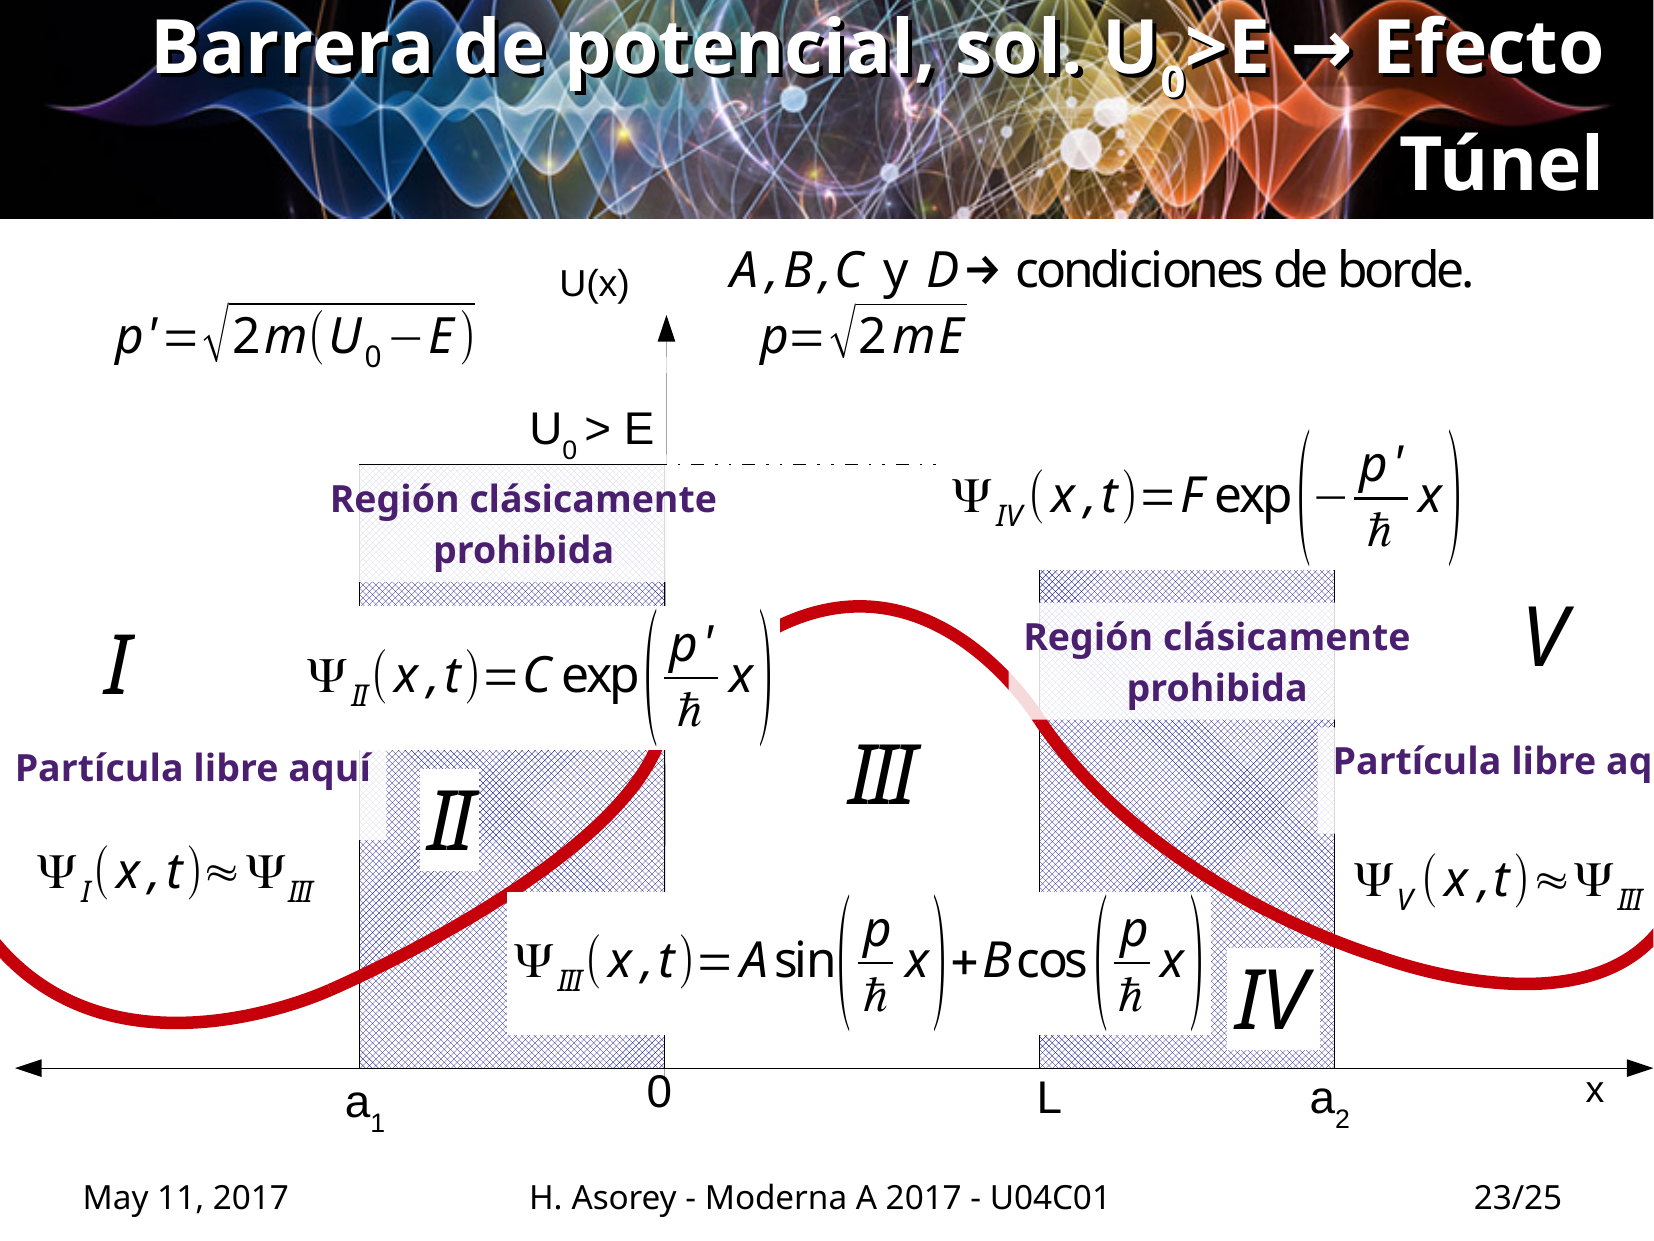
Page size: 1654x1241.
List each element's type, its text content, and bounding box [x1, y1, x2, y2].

title Barrera de potencial, sol. U0>E → Efecto Túnel [45, 15, 1606, 191]
text_box [1039, 732, 1335, 1069]
text_box [1048, 720, 1335, 933]
text_box [359, 750, 648, 969]
chart [300, 606, 781, 750]
text_box Región clásicamente prohibida [315, 465, 675, 572]
text_box [359, 582, 665, 606]
text_box Partícula libre aquí [1317, 727, 1654, 834]
chart [506, 892, 1211, 1035]
text_box [1039, 571, 1335, 602]
chart [1227, 948, 1321, 1051]
text_box x [1570, 1061, 1642, 1152]
chart [720, 239, 1480, 367]
chart [945, 427, 1470, 571]
chart [105, 300, 483, 375]
text_box Partícula libre aquí [0, 733, 360, 841]
chart [420, 769, 480, 871]
text_box U0 > E [514, 395, 670, 465]
text_box a2 [1294, 1065, 1366, 1156]
text_box a1 [330, 1068, 401, 1159]
text_box 0 [631, 1059, 703, 1150]
text_box [524, 750, 665, 892]
chart [840, 723, 922, 826]
text_box [359, 904, 665, 1069]
chart [1515, 585, 1585, 687]
text_box U(x) [544, 255, 646, 346]
picture [0, 0, 1654, 219]
chart [1347, 848, 1648, 918]
text_box Región clásicamente prohibida [1008, 602, 1369, 710]
text_box L [1021, 1065, 1093, 1156]
chart [30, 840, 319, 910]
chart [96, 615, 136, 716]
